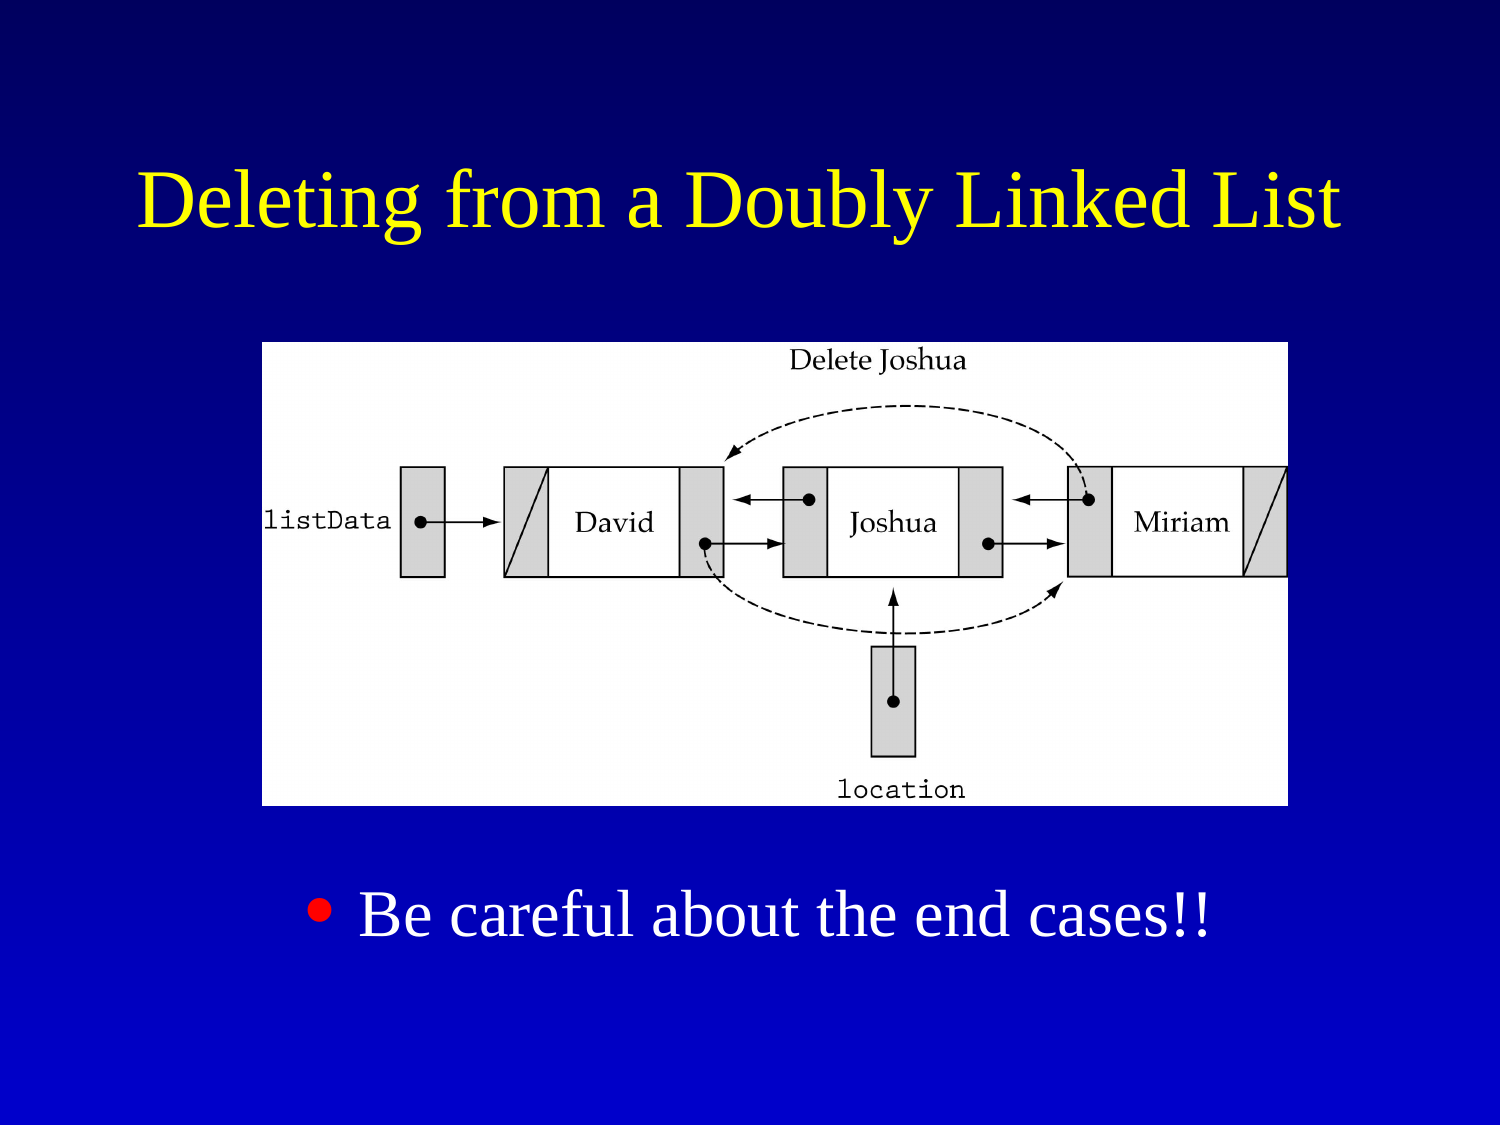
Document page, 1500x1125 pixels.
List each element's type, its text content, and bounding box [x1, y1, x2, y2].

title Deleting from a Doubly Linked List [112, 99, 1388, 288]
picture [262, 342, 1288, 806]
list Be careful about the end cases!! [287, 862, 1276, 975]
